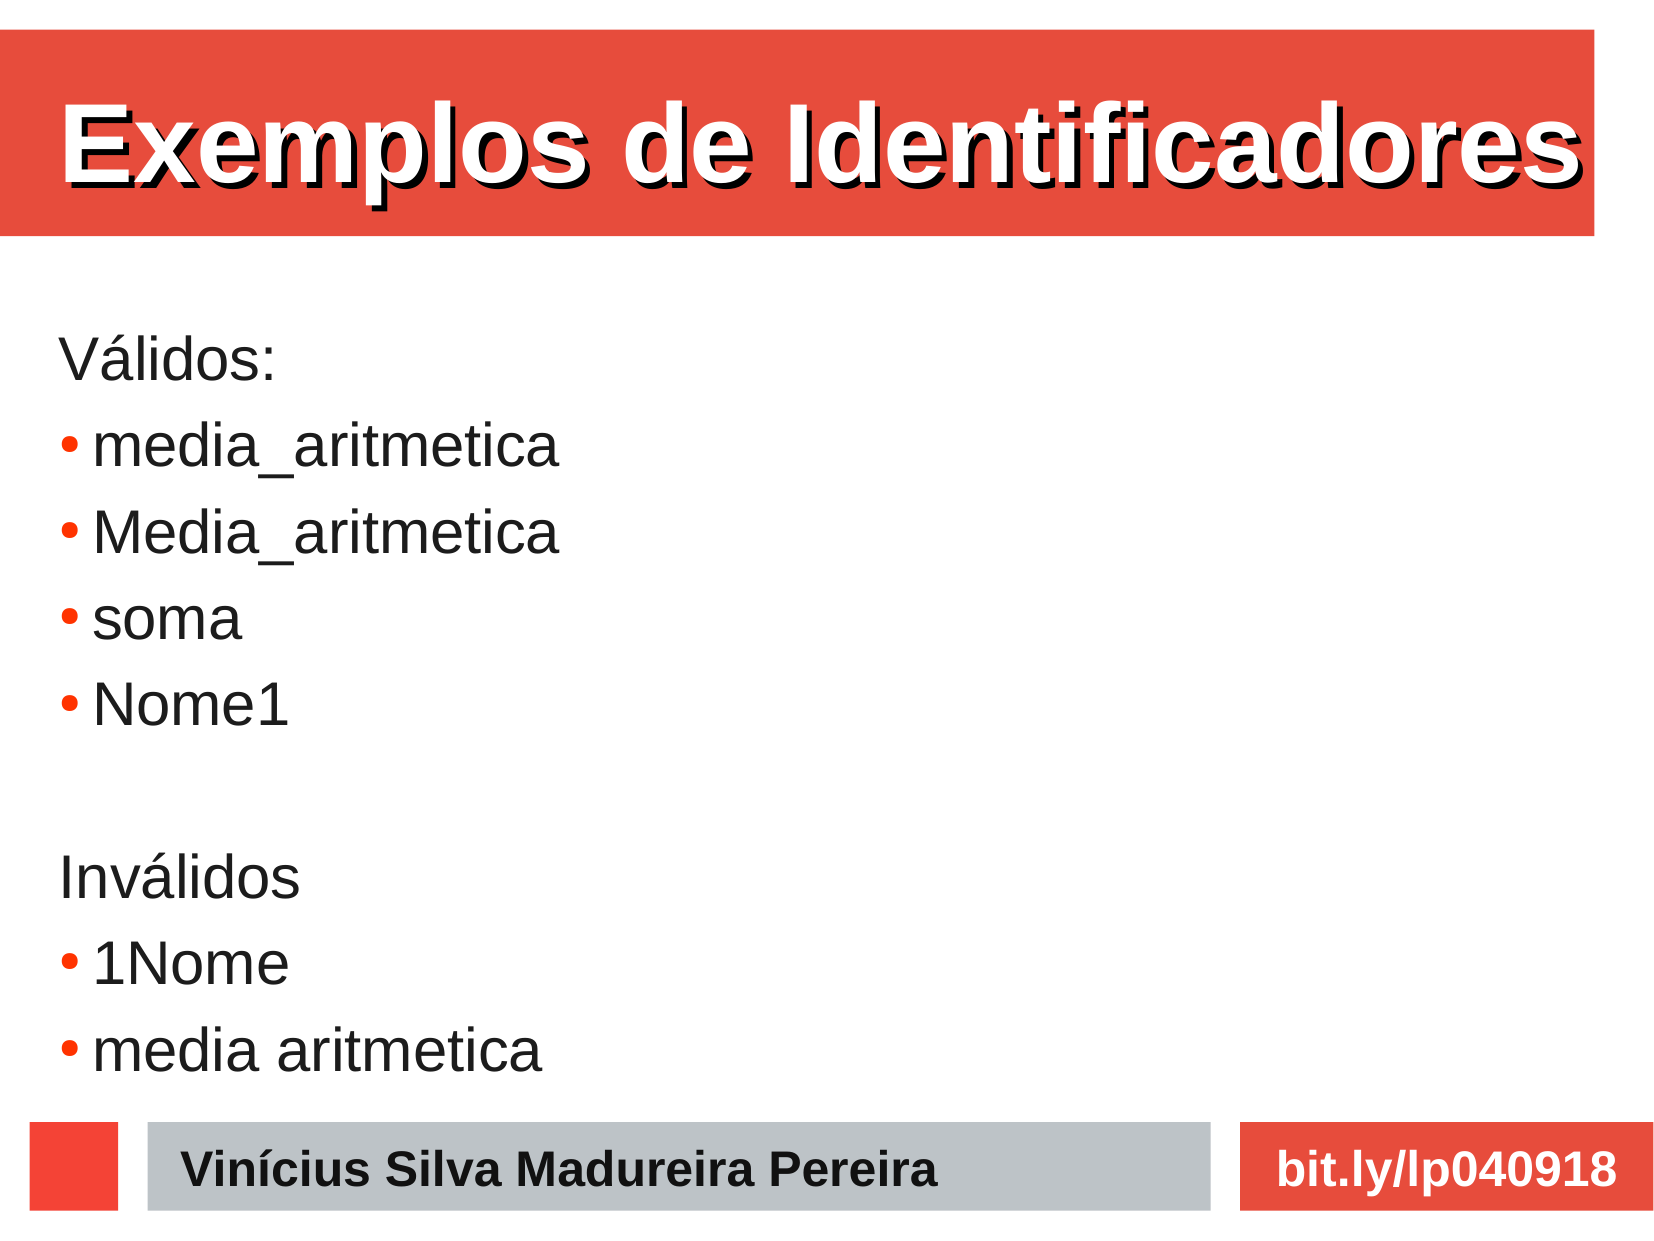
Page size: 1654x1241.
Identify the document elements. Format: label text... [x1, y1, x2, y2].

title Exemplos de Identificadores [59, 59, 1595, 207]
list Válidos: media_aritmetica Media_aritmetica soma Nome1 Inválidos 1Nome media aritmetica [59, 324, 1565, 1093]
text_box Vinícius Silva Madureira Pereira [165, 1133, 1170, 1205]
text_box bit.ly/lp040918 [1228, 1133, 1654, 1205]
